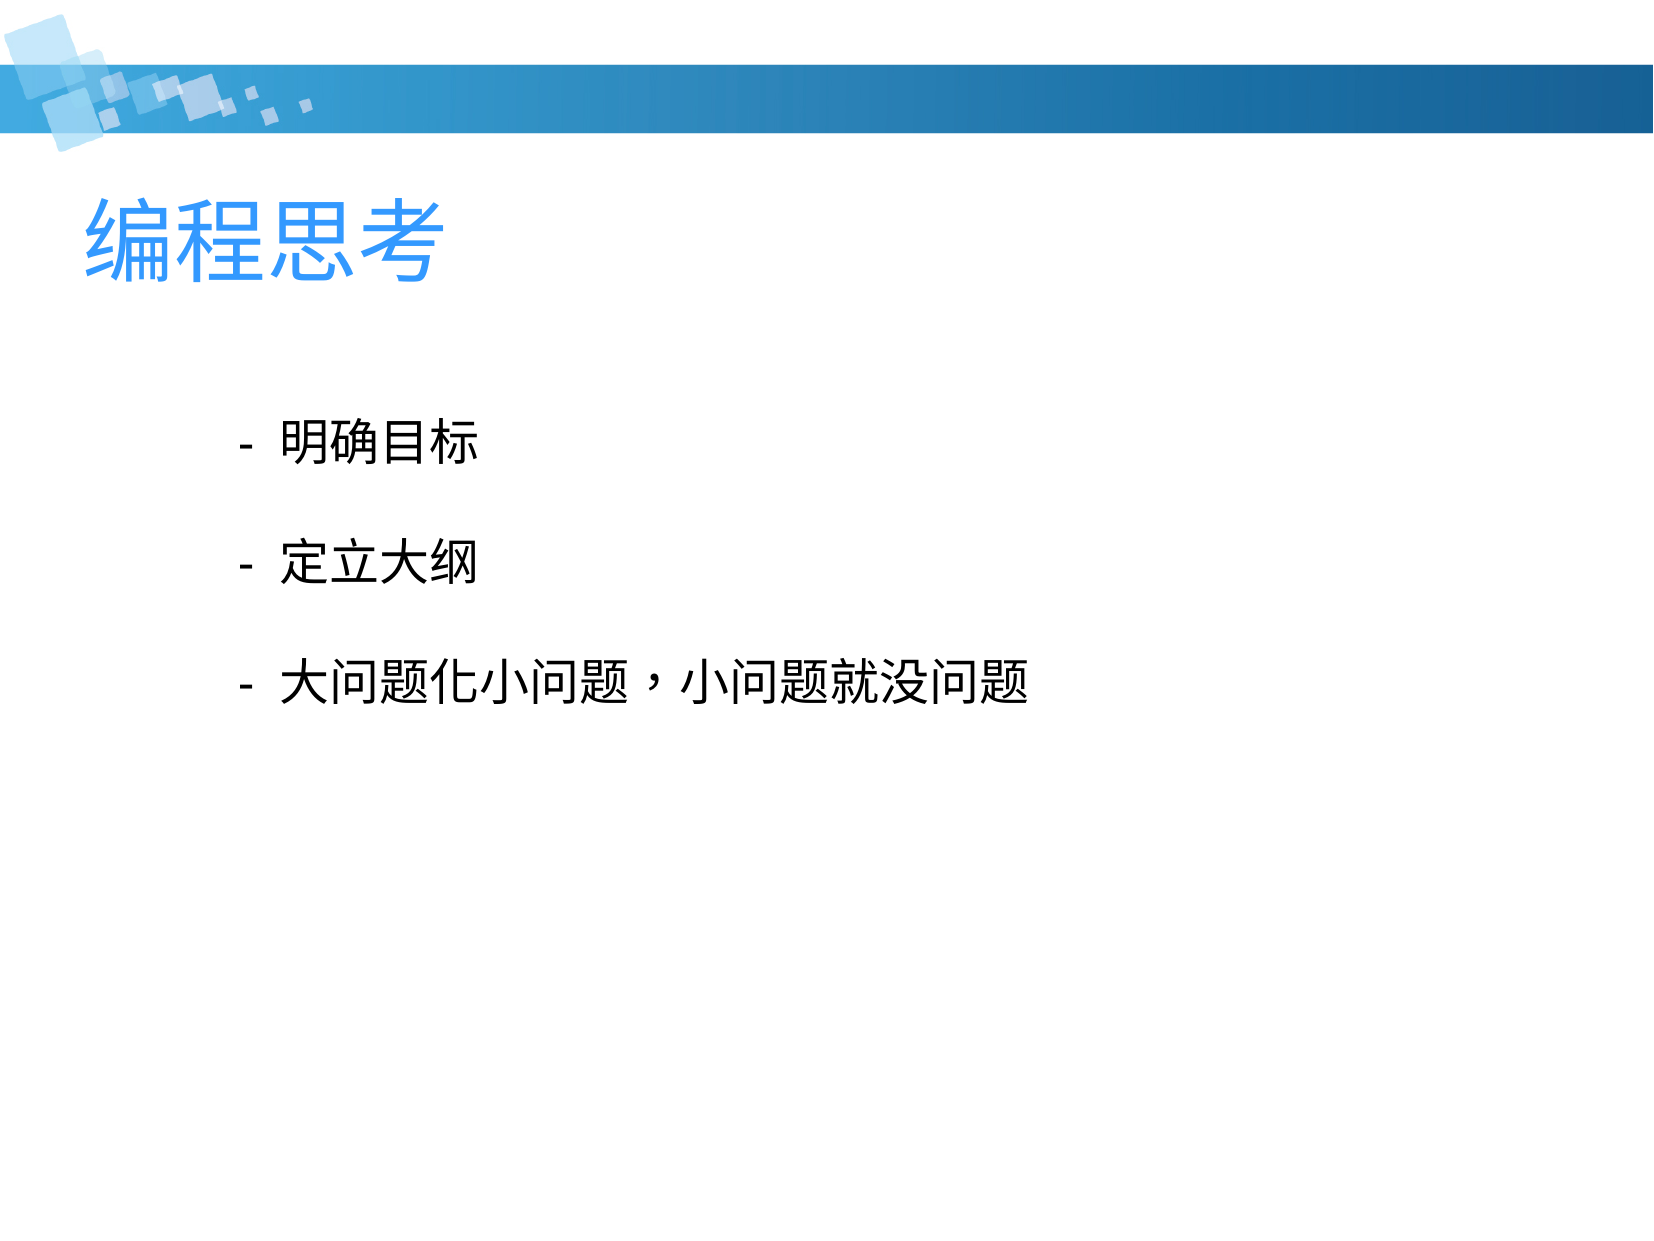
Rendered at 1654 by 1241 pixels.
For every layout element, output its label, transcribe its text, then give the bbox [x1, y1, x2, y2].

text_box - 明确目标 - 定立大纲 - 大问题化小问题，小问题就没问题 [223, 403, 1578, 985]
picture [0, 0, 1653, 1238]
title 编程思考 [82, 132, 1571, 340]
